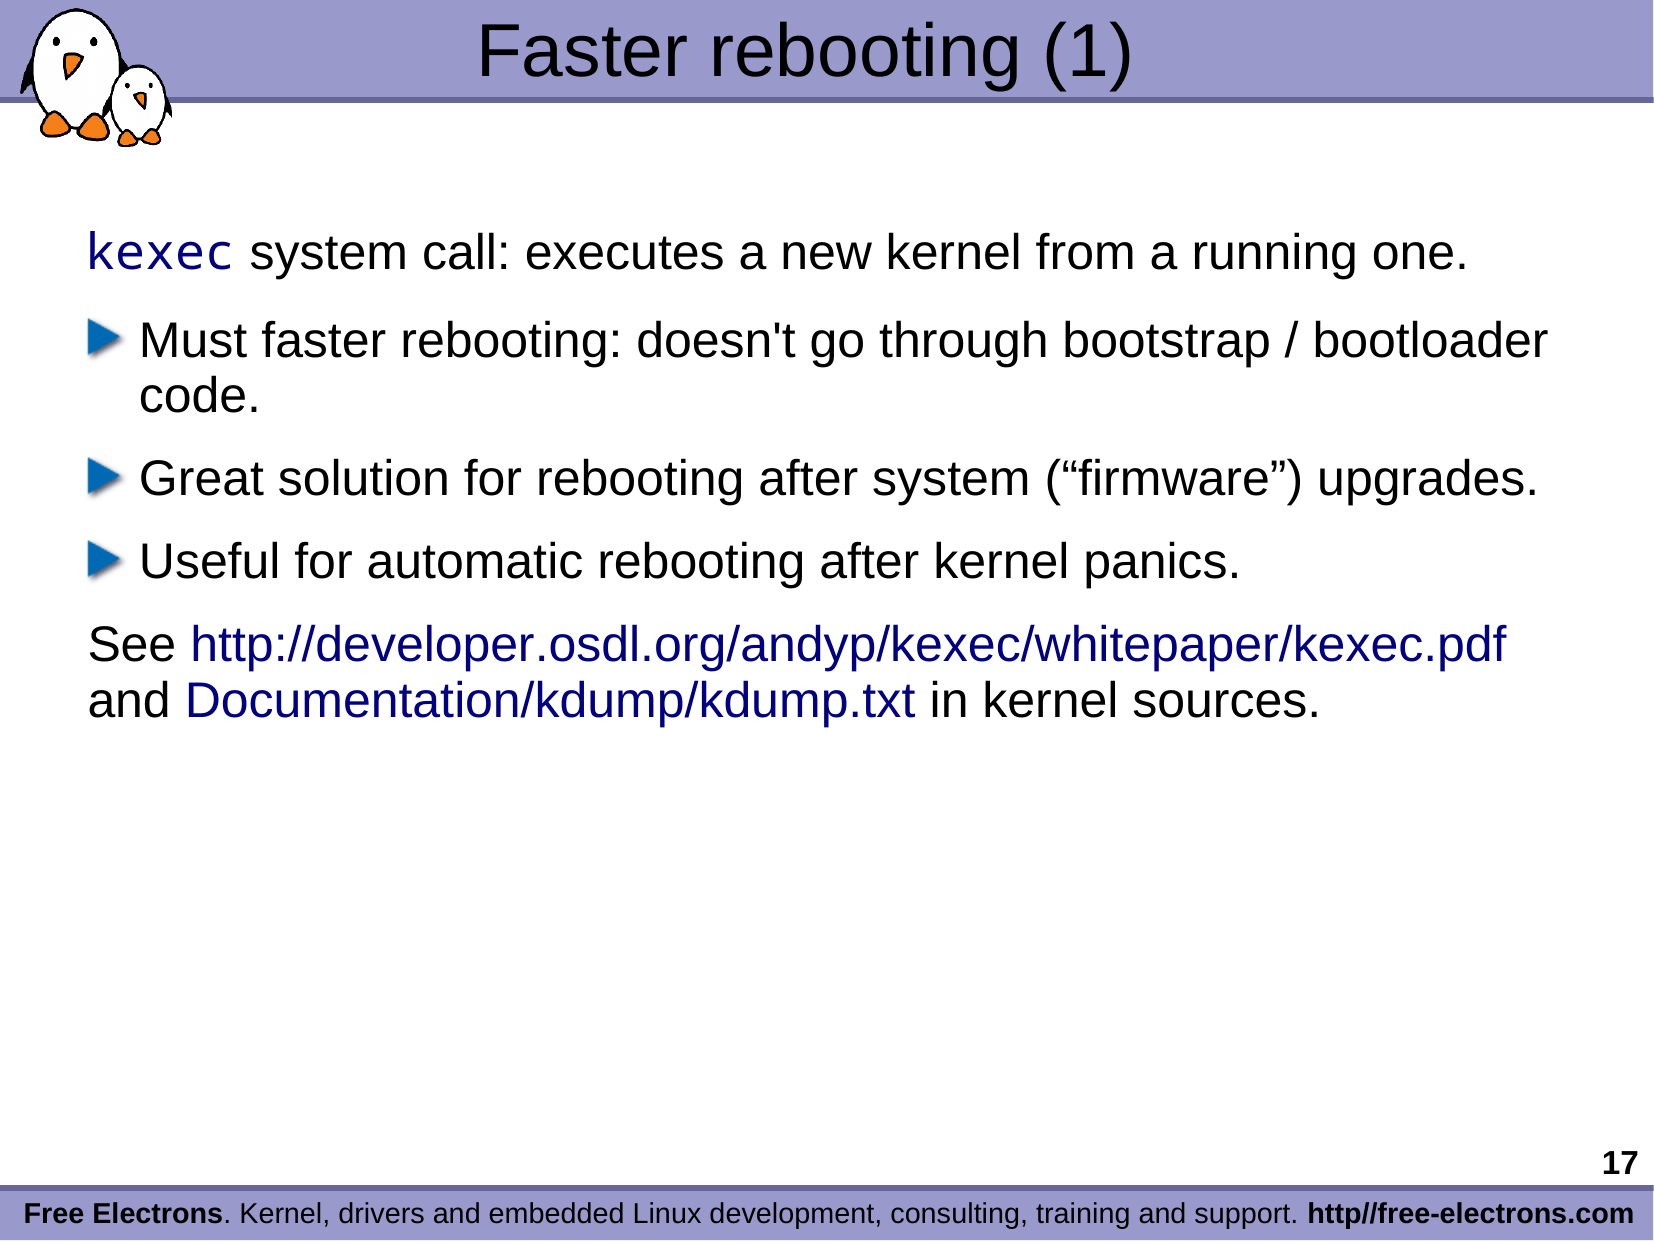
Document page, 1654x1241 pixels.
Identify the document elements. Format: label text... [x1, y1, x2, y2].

picture [20, 8, 172, 147]
title Faster rebooting (1) [60, 0, 1551, 100]
list kexec system call: executes a new kernel from a running one. Must faster rebooting: doesn't go through bootstrap / bootloader code. Great solution for rebooting after system (“firmware”) upgrades. Useful for automatic rebooting after kernel panics. See http://developer.osdl.org/andyp/kexec/whitepaper/kexec.pdf and Documentation/kdump/kdump.txt in kernel sources. [68, 216, 1551, 1066]
